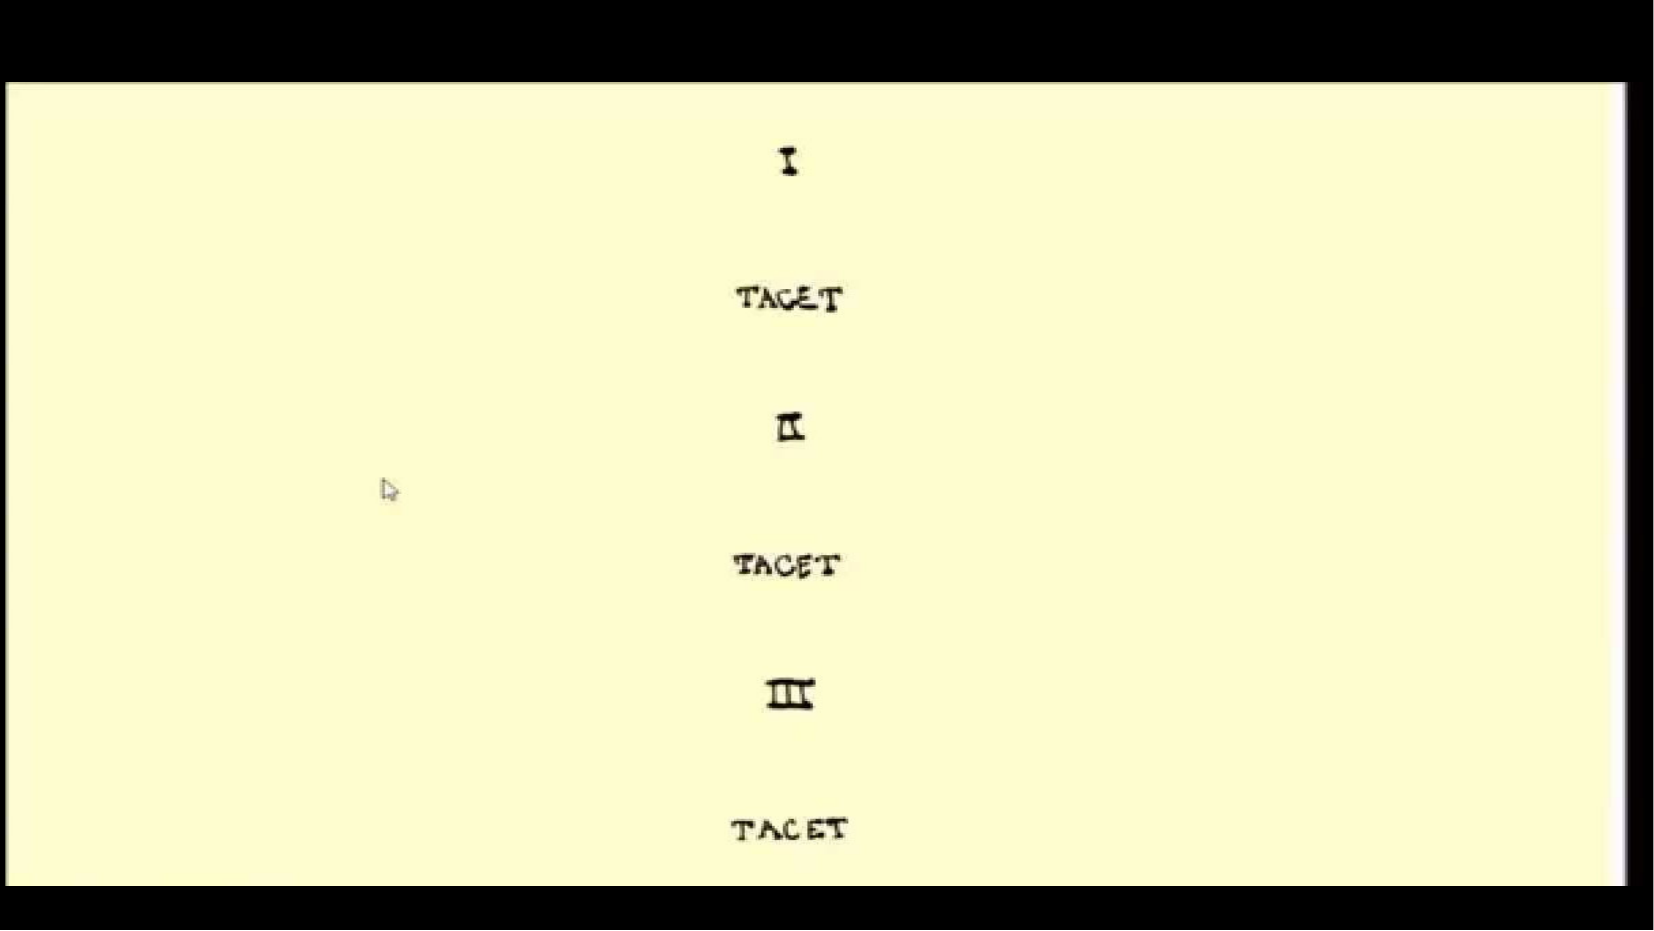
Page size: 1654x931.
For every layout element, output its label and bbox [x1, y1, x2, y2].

picture [5, 82, 1647, 886]
